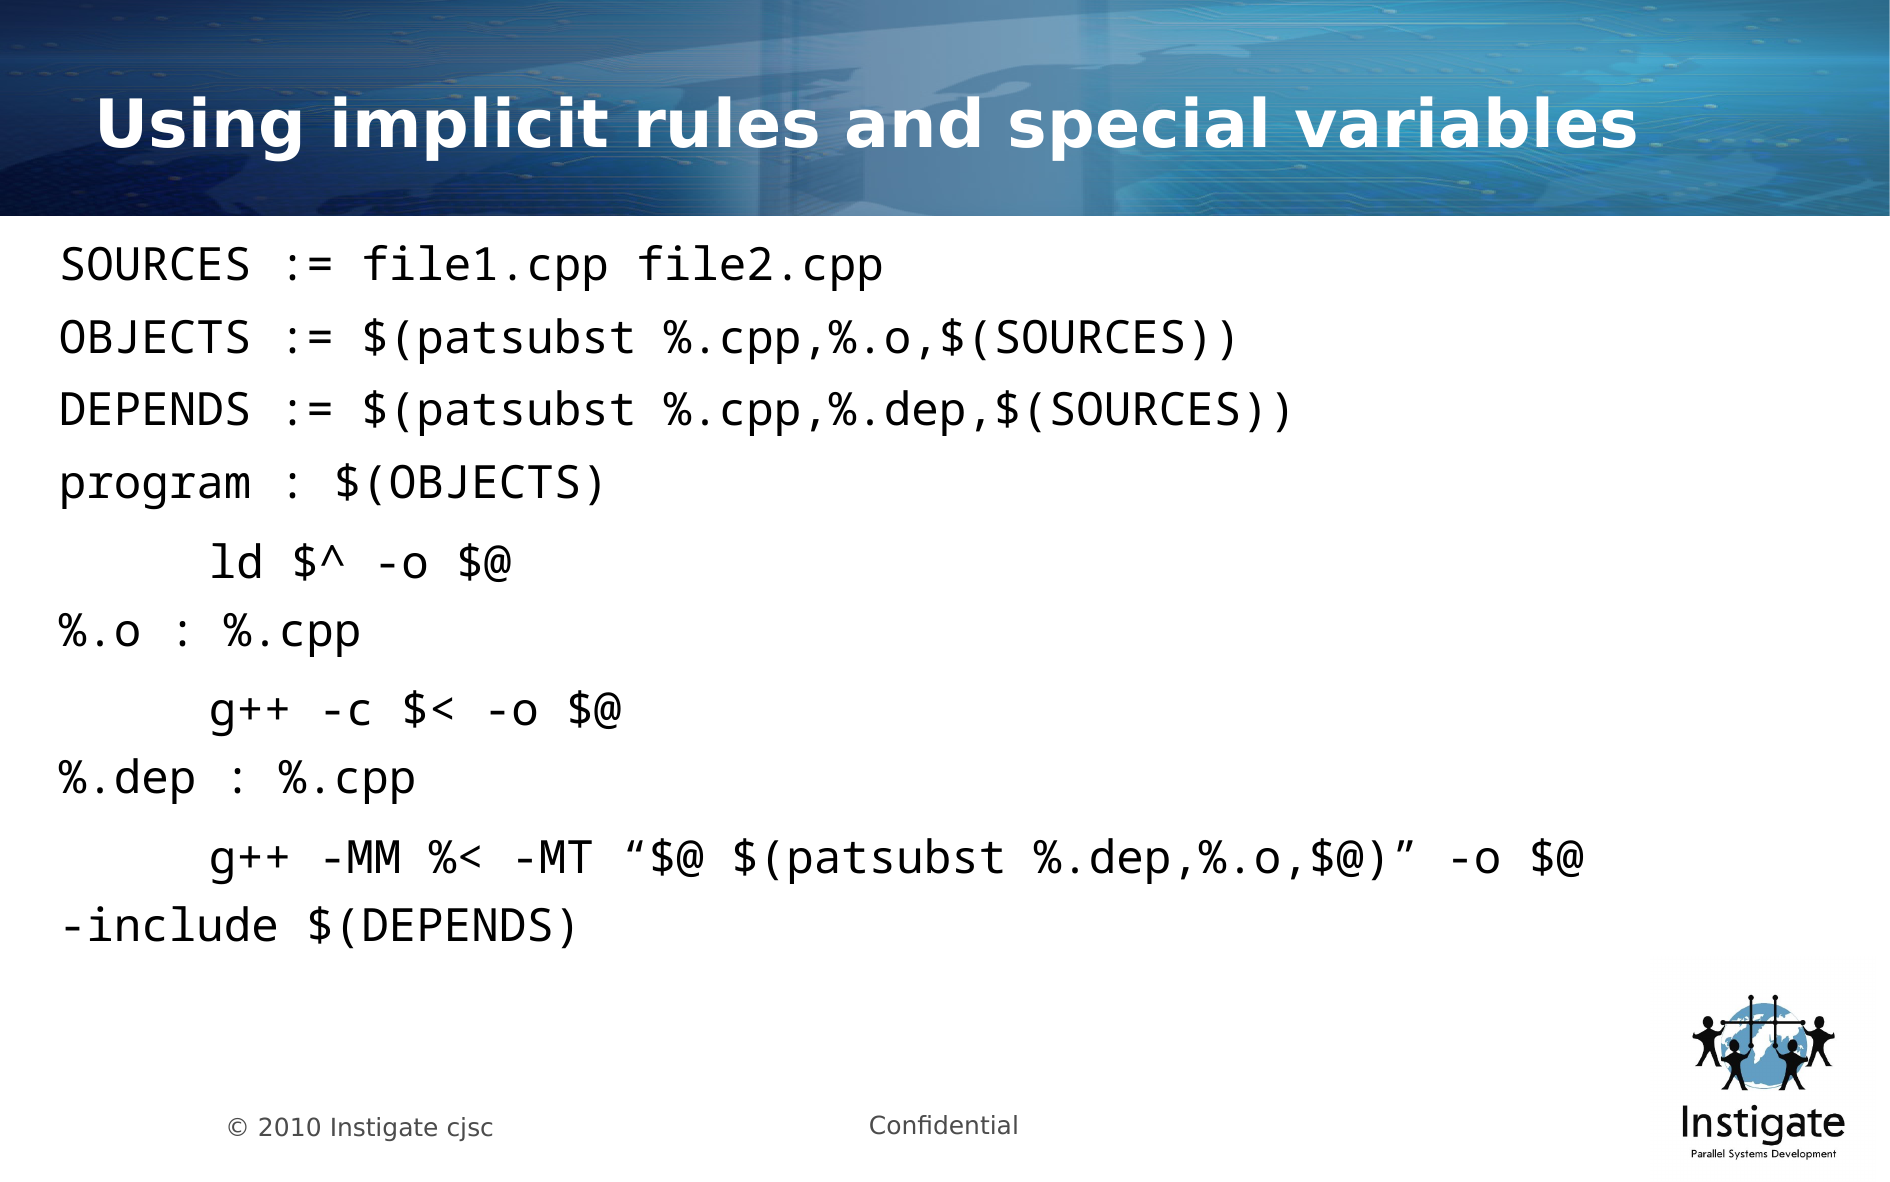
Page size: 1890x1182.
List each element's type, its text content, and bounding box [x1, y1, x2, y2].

title Using implicit rules and special variables [94, 54, 1793, 210]
list SOURCES := file1.cpp file2.cpp OBJECTS := $(patsubst %.cpp,%.o,$(SOURCES)) DEPENDS := $(patsubst %.cpp,%.dep,$(SOURCES)) program : $(OBJECTS) ld $^ -o $@ %.o : %.cpp g++ -c $< -o $@ %.dep : %.cpp g++ -MM %< -MT “$@ $(patsubst %.dep,%.o,$@)” -o $@ -include $(DEPENDS) [59, 236, 1831, 1001]
picture [0, 0, 1890, 216]
picture [1650, 956, 1876, 1182]
